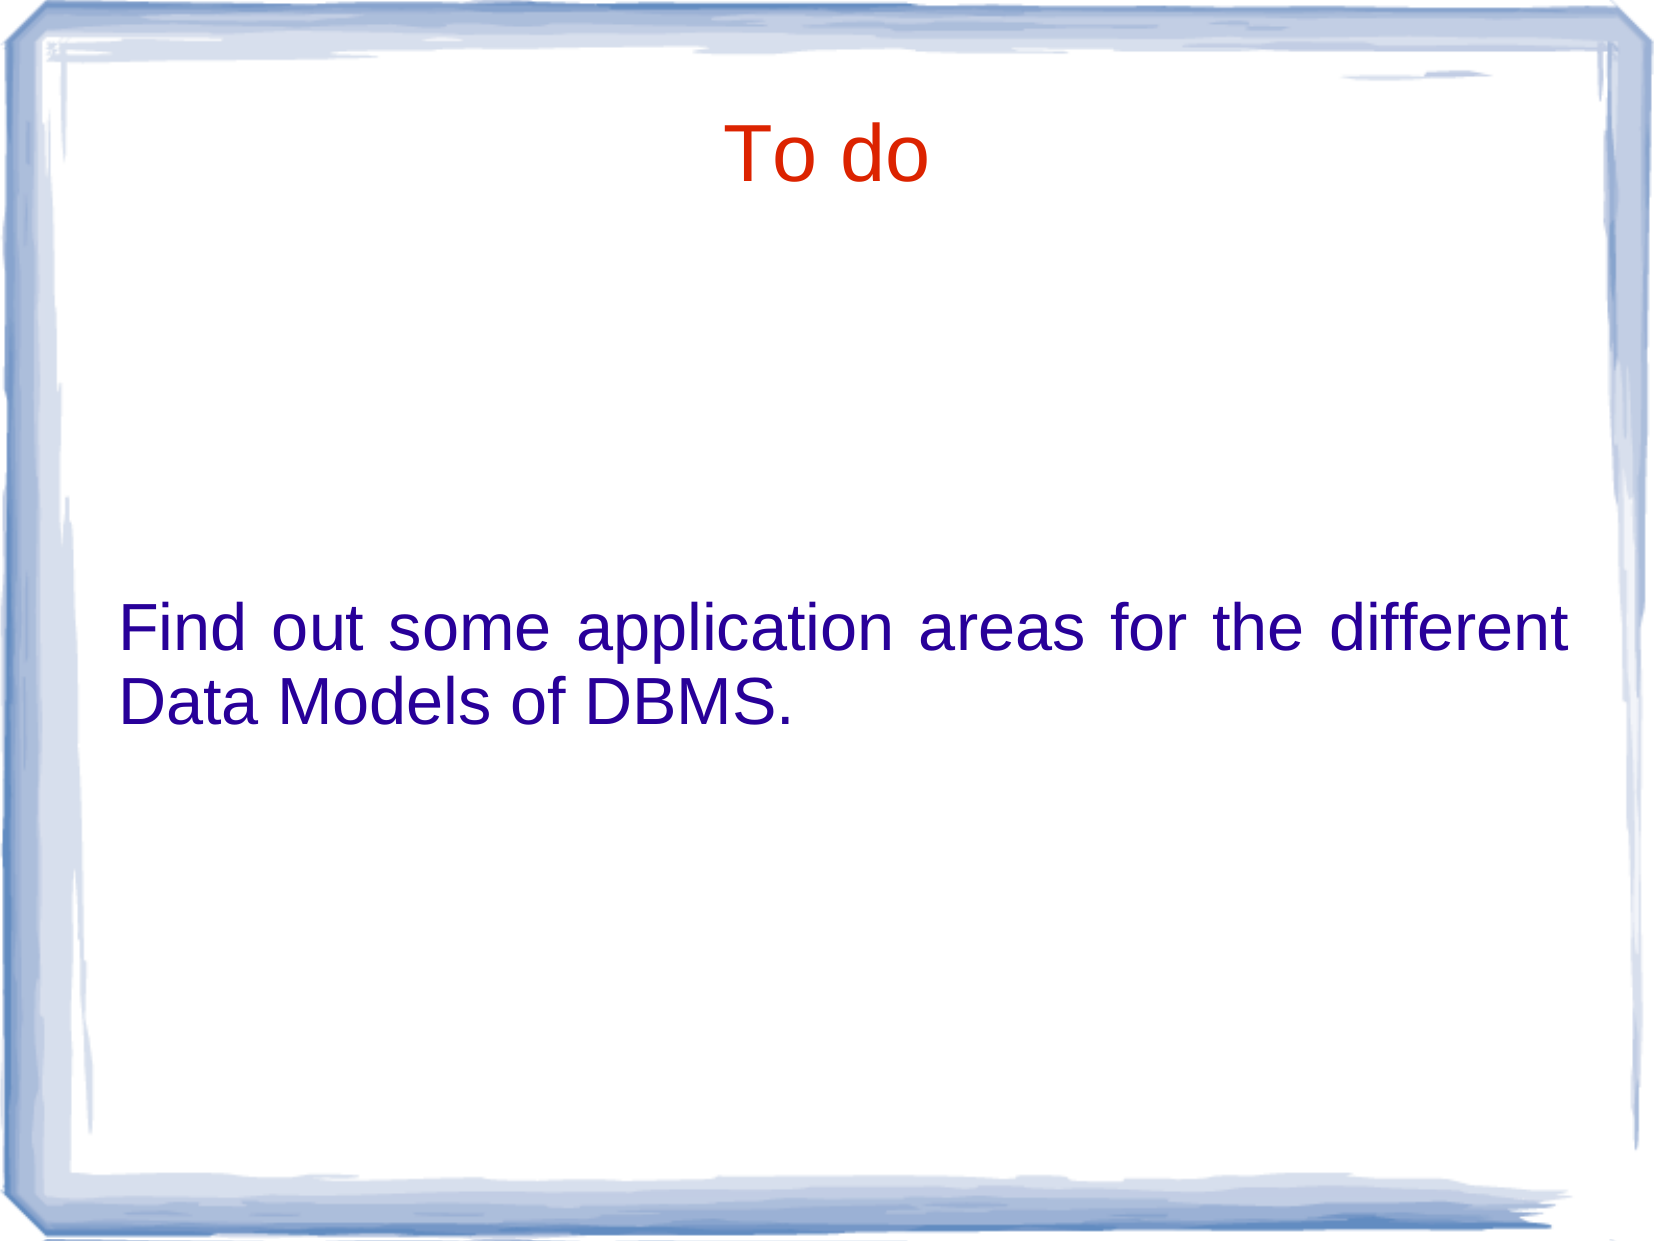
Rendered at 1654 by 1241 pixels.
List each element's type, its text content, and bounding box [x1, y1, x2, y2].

picture [0, 0, 1654, 1241]
title To do [82, 56, 1571, 250]
subtitle Find out some application areas for the different Data Models of DBMS. [118, 332, 1571, 997]
